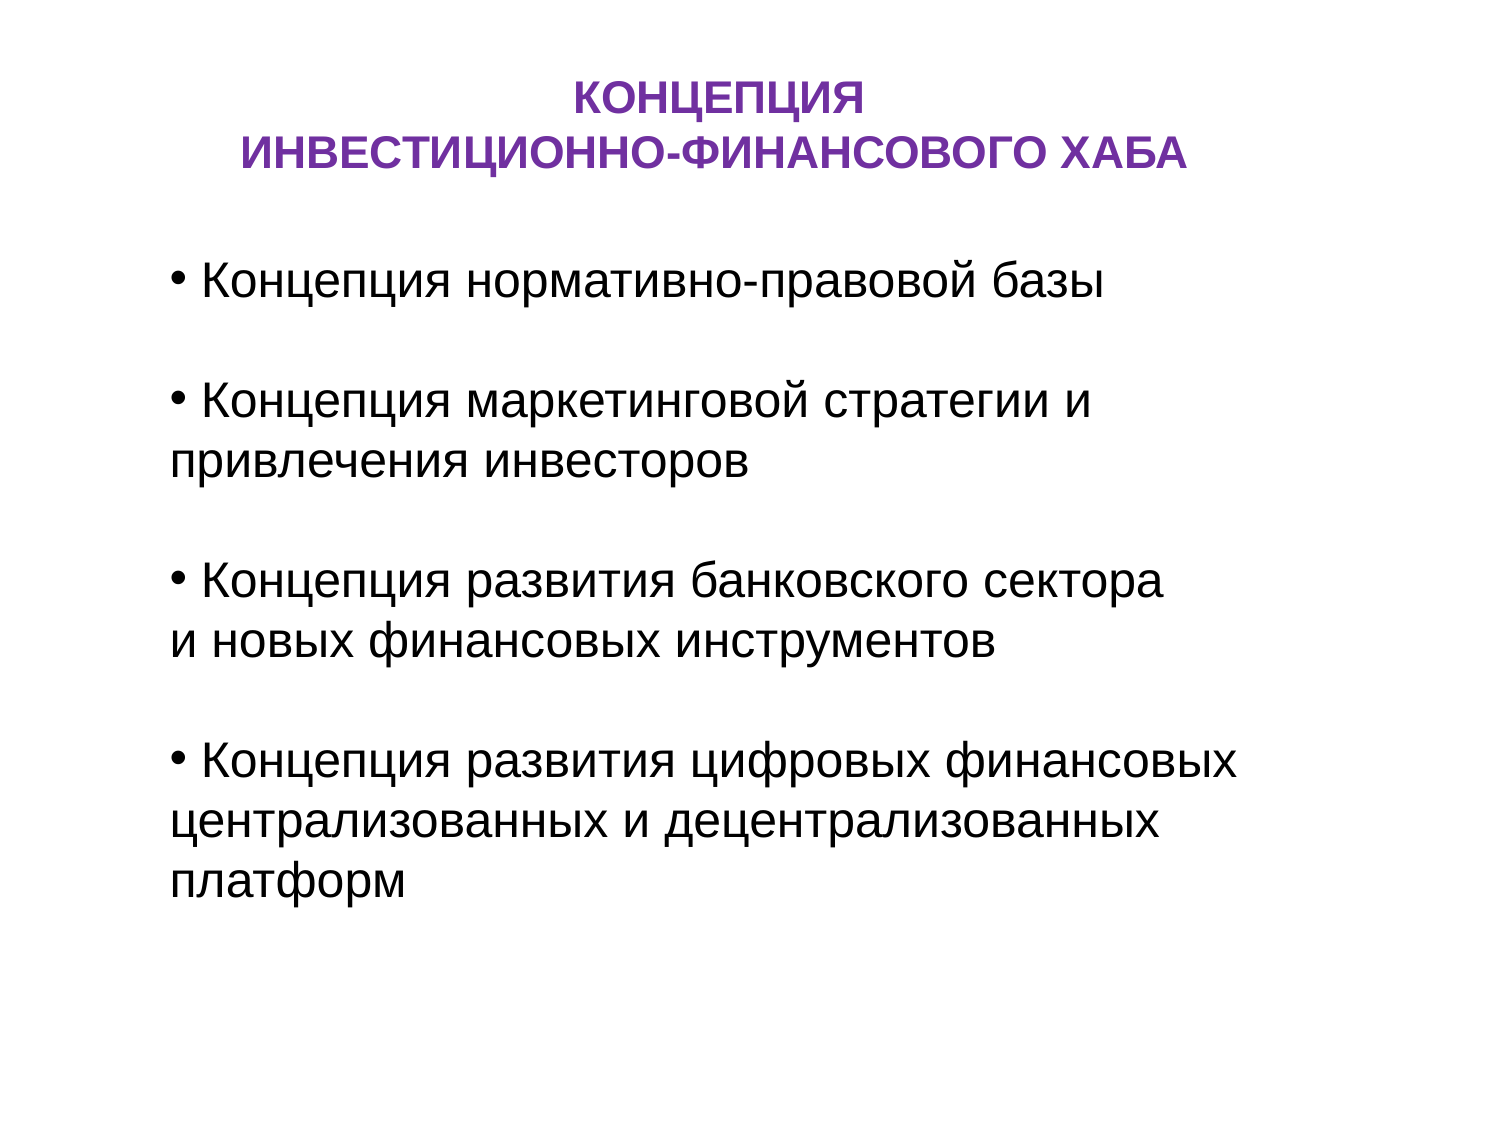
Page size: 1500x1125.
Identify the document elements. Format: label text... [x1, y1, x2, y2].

text_box КОНЦЕПЦИЯ ИНВЕСТИЦИОННО-ФИНАНСОВОГО ХАБА [117, 59, 1313, 120]
text_box Концепция нормативно-правовой базы Концепция маркетинговой стратегии и привлечения инвесторов Концепция развития банковского сектора и новых финансовых инструментов Концепция развития цифровых финансовых централизованных и децентрализованных платформ [154, 240, 1351, 915]
